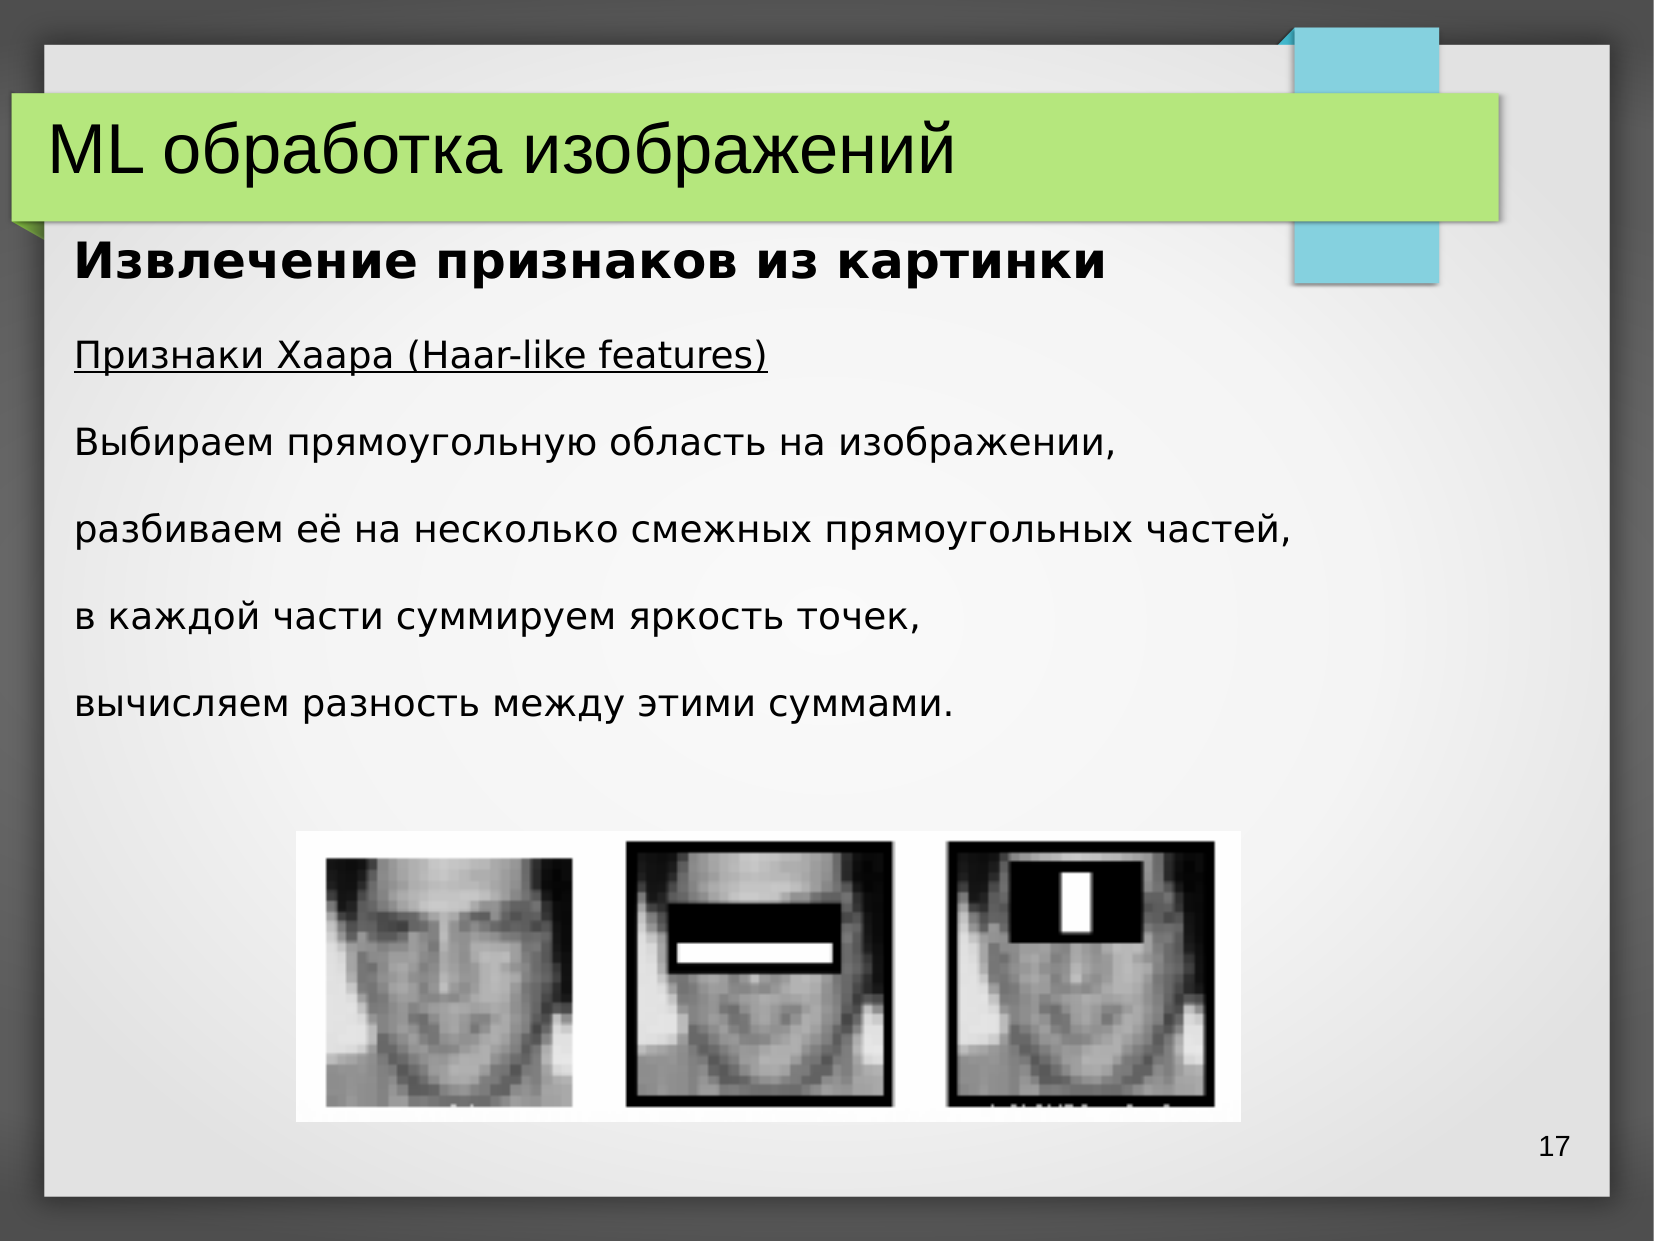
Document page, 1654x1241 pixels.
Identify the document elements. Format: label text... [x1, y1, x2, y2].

text_box Извлечение признаков из картинки Признаки Хаара (Haar-like features) Выбираем прямоугольную область на изображении, разбиваем её на несколько смежных прямоугольных частей, в каждой части суммируем яркость точек, вычисляем разность между этими суммами. [59, 224, 1335, 756]
picture [0, 0, 1654, 1241]
title ML обработка изображений [47, 109, 1501, 189]
